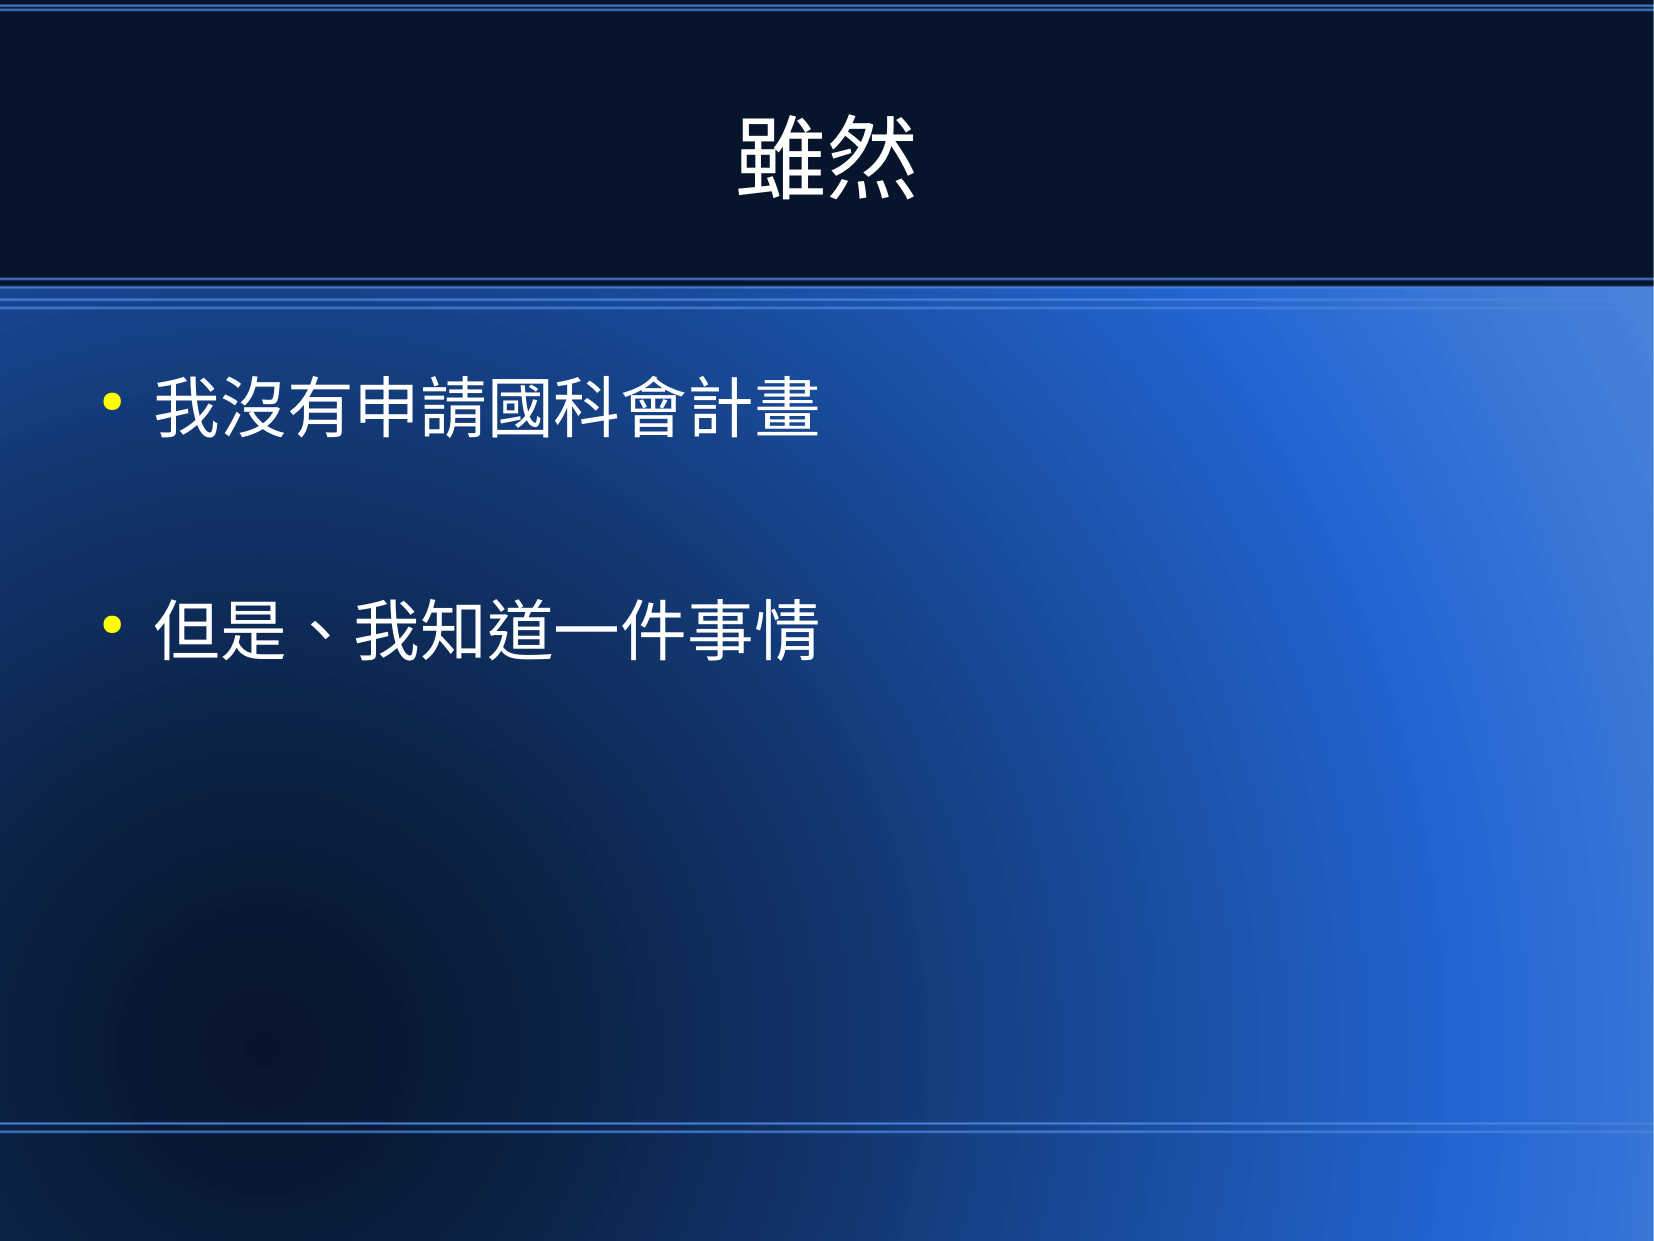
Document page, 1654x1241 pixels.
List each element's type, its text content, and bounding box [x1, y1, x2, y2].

list 我沒有申請國科會計畫 但是、我知道一件事情 [82, 355, 1571, 1075]
title 雖然 [82, 49, 1571, 257]
picture [0, 0, 1654, 1241]
